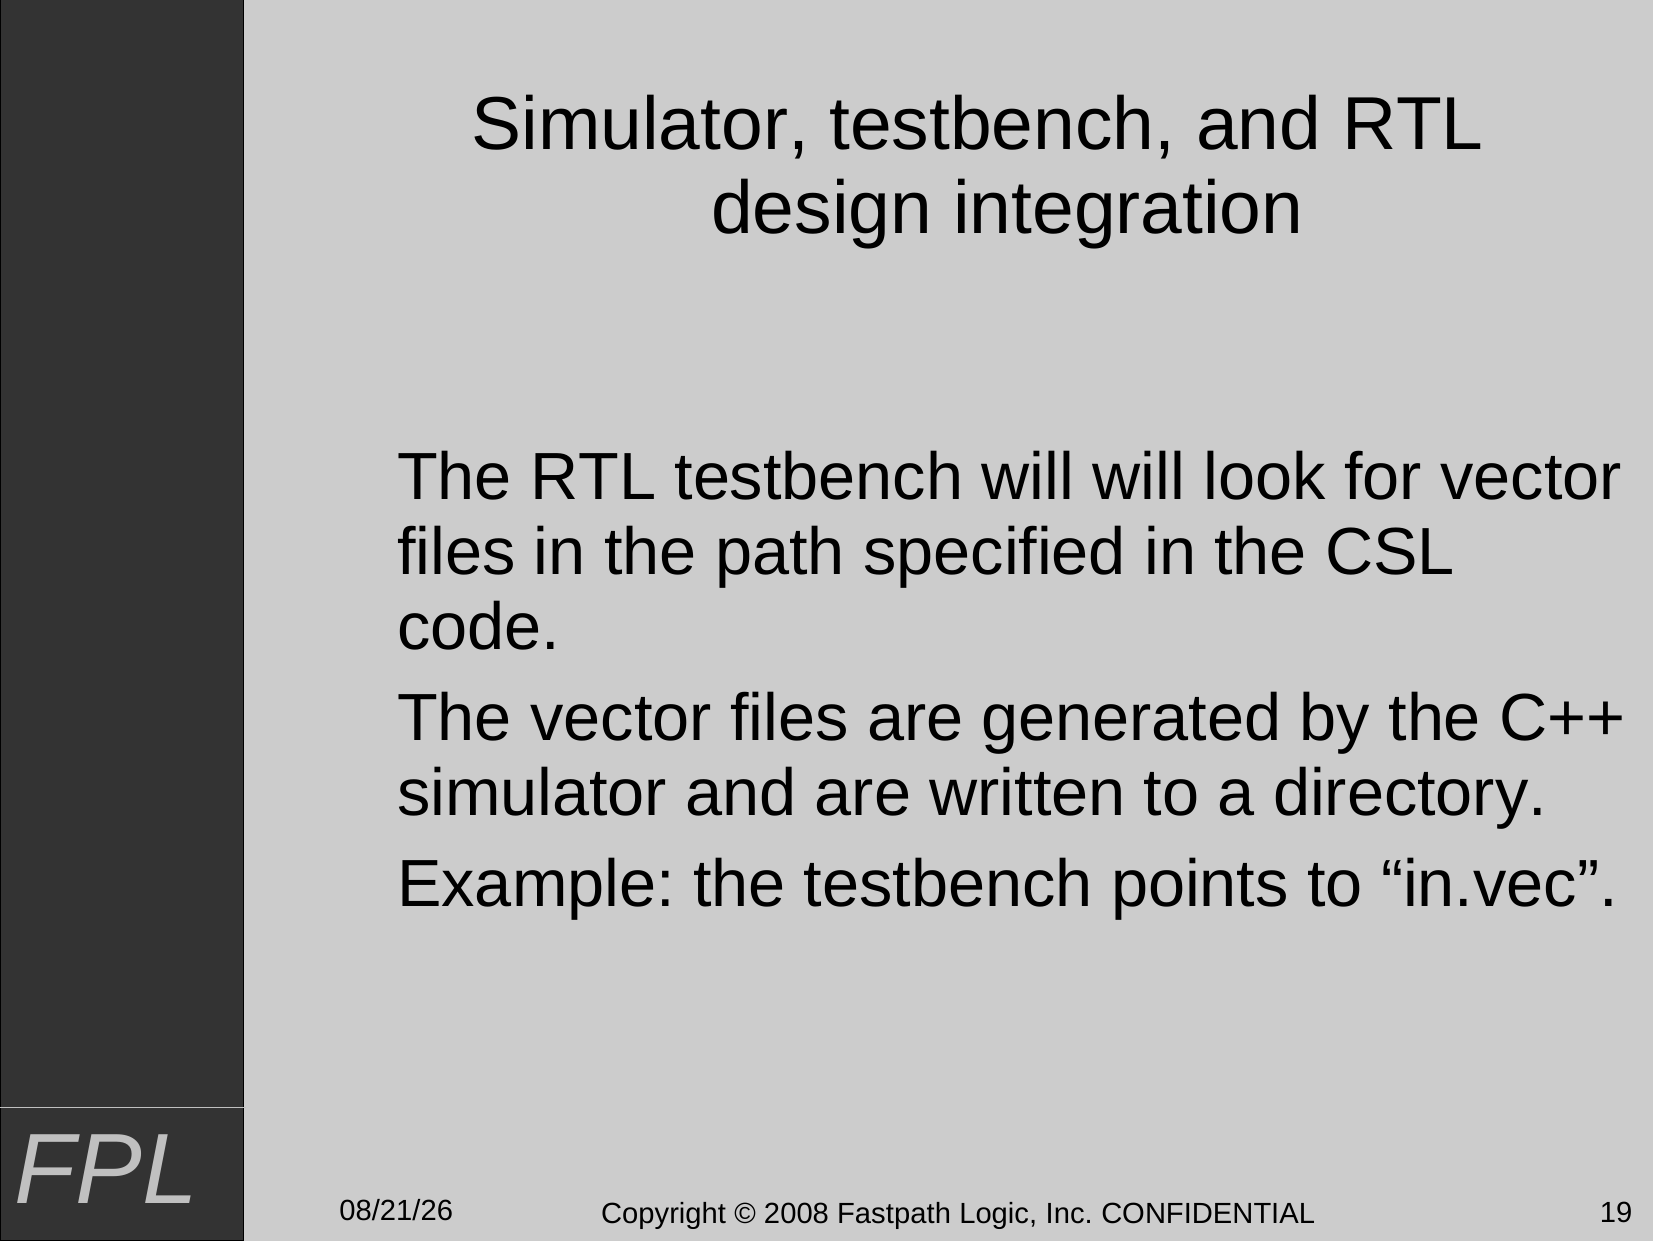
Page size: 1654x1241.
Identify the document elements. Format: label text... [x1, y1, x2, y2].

title Simulator, testbench, and RTL design integration [426, 54, 1529, 272]
subtitle The RTL testbench will will look for vector files in the path specified in the CSL code. The vector files are generated by the C++ simulator and are written to a directory. Example: the testbench points to “in.vec”. [322, 272, 1634, 1179]
